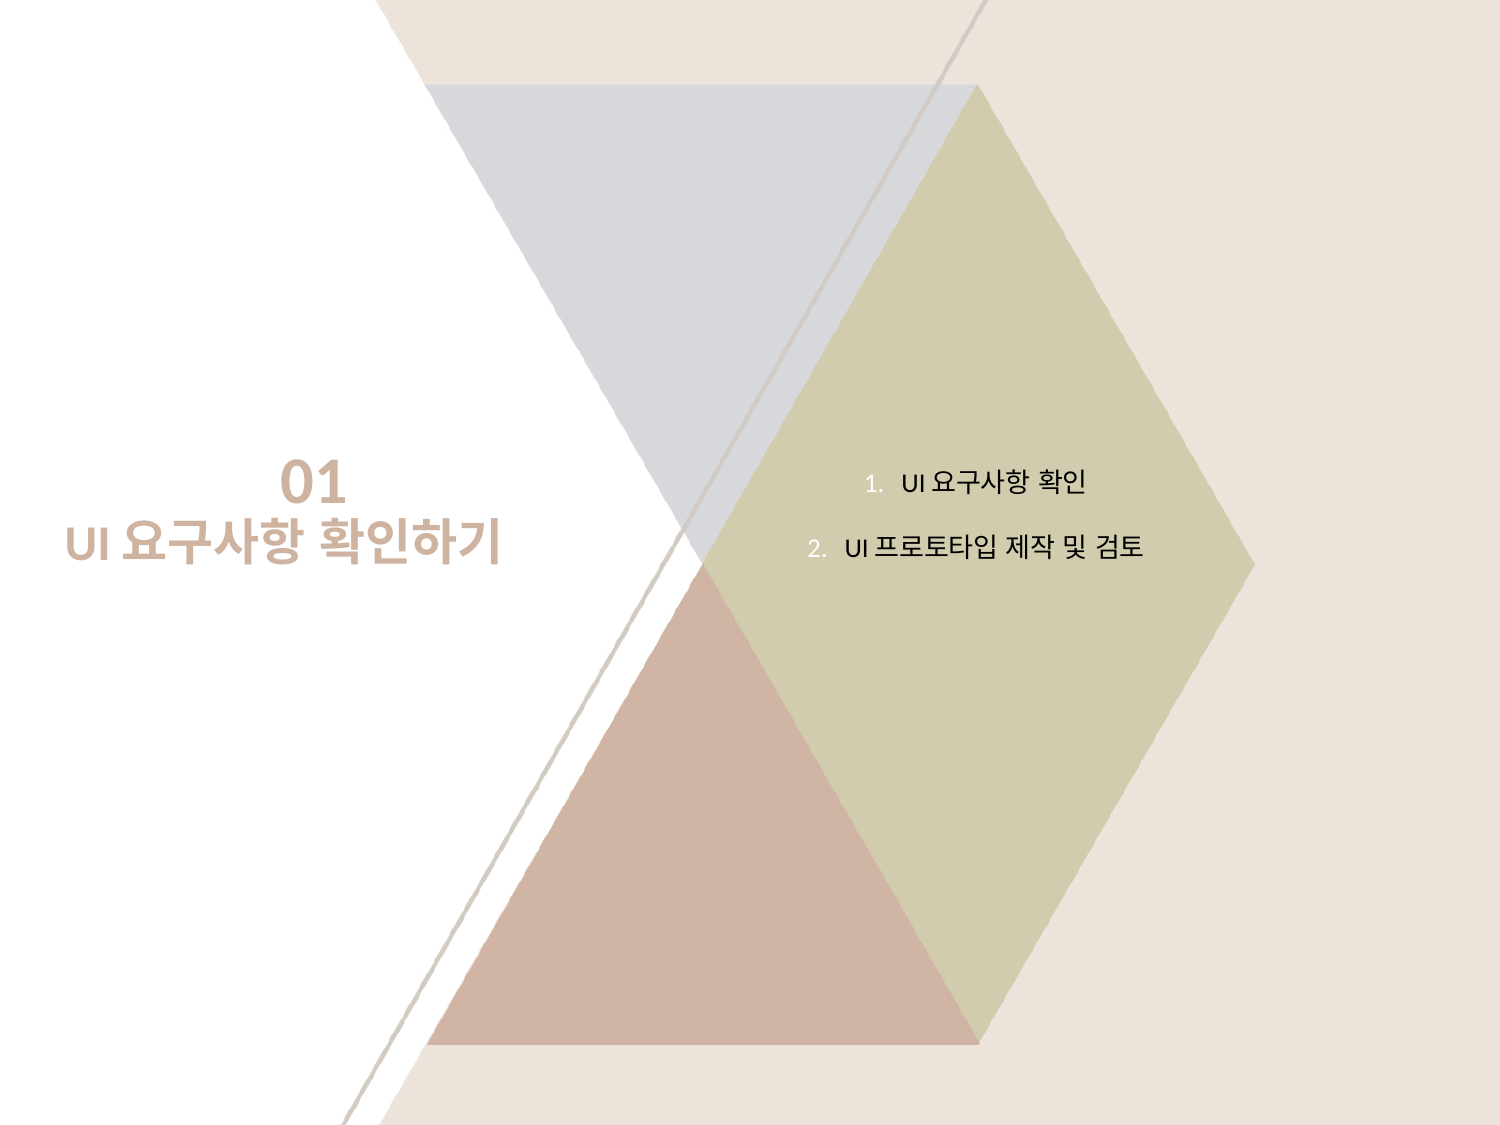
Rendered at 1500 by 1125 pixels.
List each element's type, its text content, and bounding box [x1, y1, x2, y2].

text_box UI 요구사항 확인하기 [49, 503, 579, 579]
text_box 01 [265, 428, 363, 524]
text_box UI 요구사항 확인 UI 프로토타입 제작 및 검토 [731, 425, 1223, 636]
picture [0, 0, 1500, 1125]
